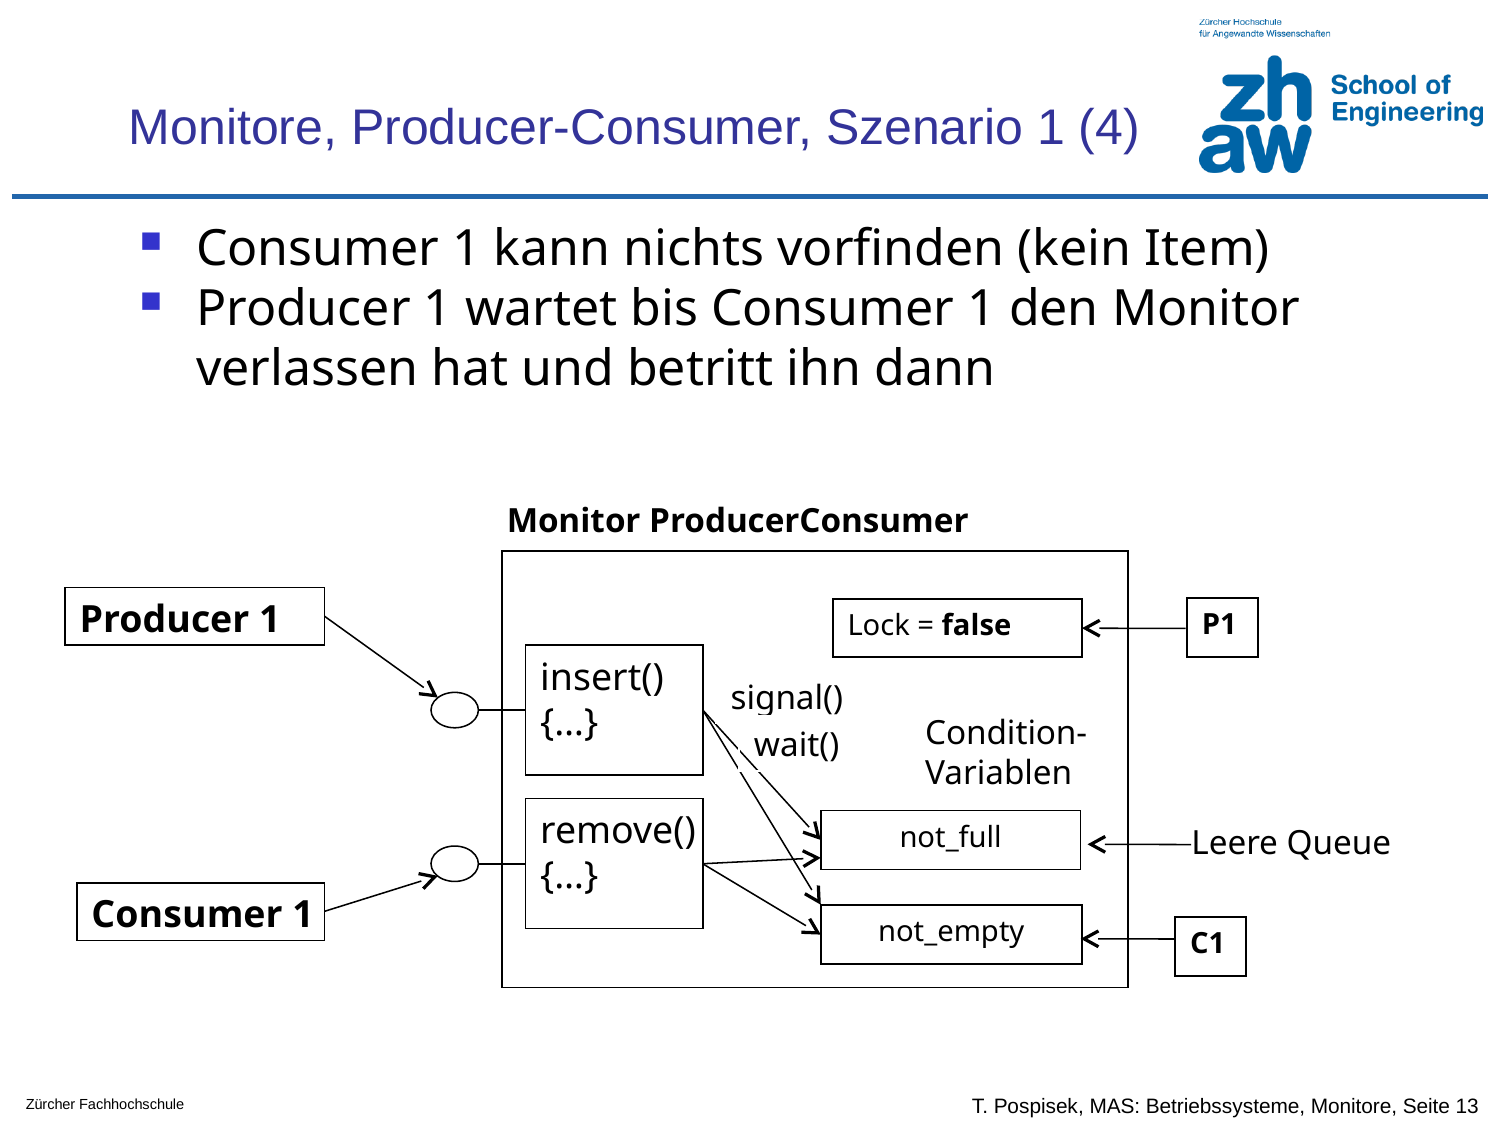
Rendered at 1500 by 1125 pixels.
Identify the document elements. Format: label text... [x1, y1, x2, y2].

text_box [713, 724, 739, 766]
text_box wait() [739, 716, 855, 771]
text_box insert() {…} [525, 645, 703, 776]
text_box remove() {…} [525, 798, 703, 929]
text_box [501, 711, 790, 863]
text_box not_full [820, 810, 1081, 870]
text_box Consumer 1 [76, 882, 325, 941]
text_box [430, 692, 479, 728]
text_box Producer 1 [64, 587, 325, 646]
title Monitore, Producer-Consumer, Szenario 1 (4) [99, 50, 1379, 163]
picture [1199, 19, 1483, 173]
text_box [718, 724, 739, 747]
text_box signal() [715, 668, 859, 724]
text_box C1 [1175, 916, 1247, 977]
text_box not_empty [820, 904, 1082, 965]
text_box Monitor ProducerConsumer [492, 491, 984, 547]
text_box [501, 550, 1128, 988]
text_box Consumer 1 kann nichts vorfinden (kein Item) Producer 1 wartet bis Consumer 1 den Monitor verlassen hat und betritt ihn dann [124, 207, 1376, 403]
text_box Condition- Variablen [910, 704, 1103, 799]
text_box P1 [1187, 597, 1258, 657]
text_box [430, 846, 479, 882]
text_box Lock = false [832, 599, 1082, 657]
text_box Leere Queue [1176, 814, 1407, 869]
